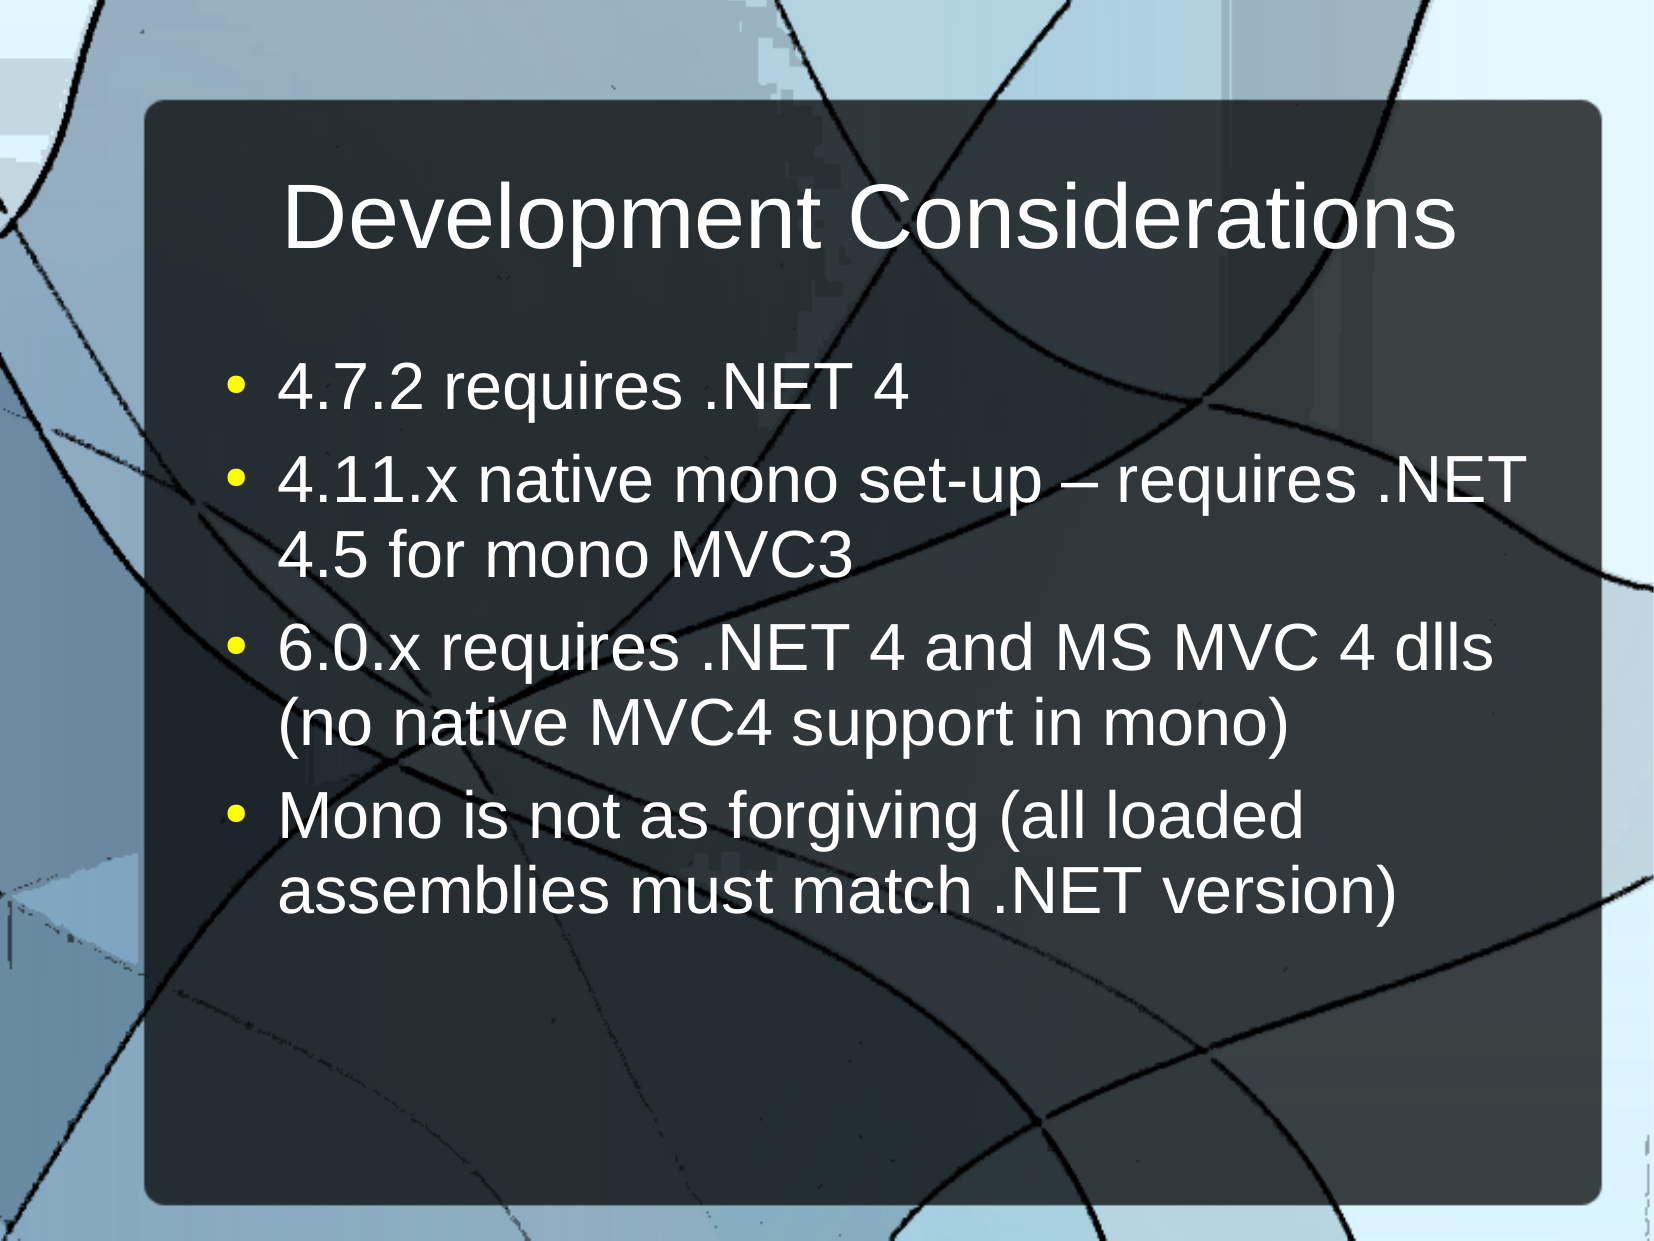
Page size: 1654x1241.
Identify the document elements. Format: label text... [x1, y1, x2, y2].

title Development Considerations [159, 108, 1583, 325]
list 4.7.2 requires .NET 4 4.11.x native mono set-up – requires .NET 4.5 for mono MVC3 6.0.x requires .NET 4 and MS MVC 4 dlls (no native MVC4 support in mono) Mono is not as forgiving (all loaded assemblies must match .NET version) [206, 349, 1571, 1034]
picture [0, 0, 1654, 1241]
